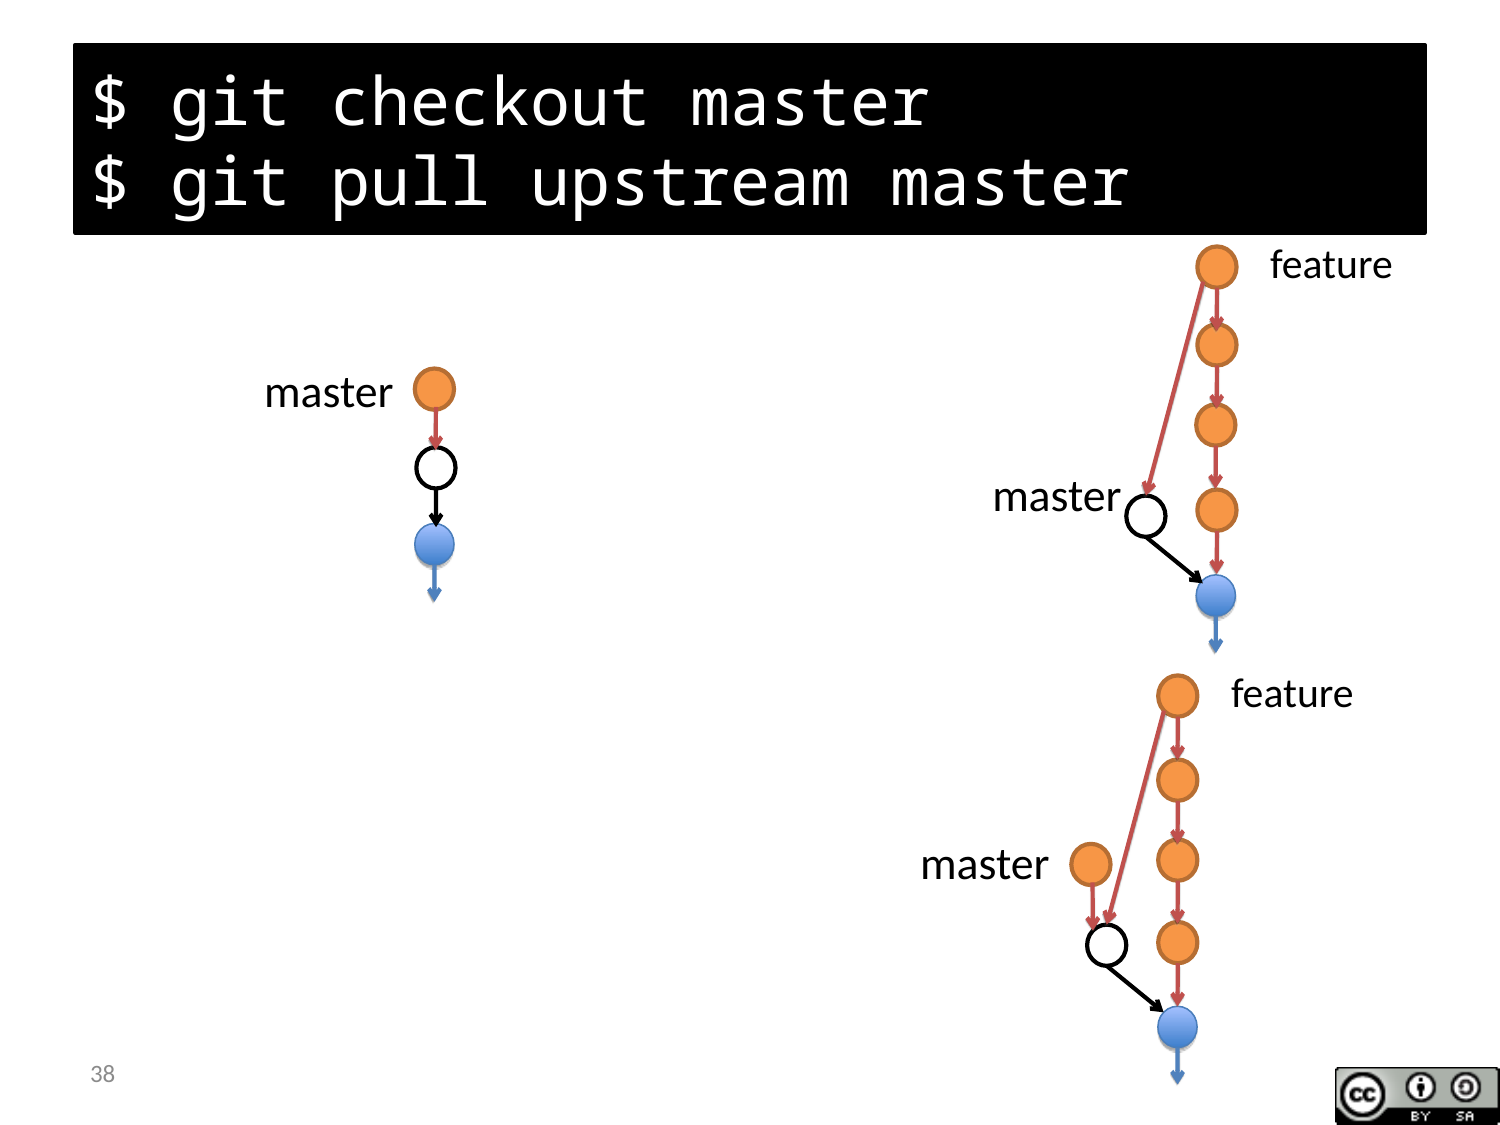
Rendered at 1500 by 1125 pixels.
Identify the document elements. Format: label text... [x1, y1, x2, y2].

text_box [414, 447, 456, 565]
text_box [1087, 924, 1198, 1048]
picture [1335, 1067, 1500, 1125]
text_box [1196, 404, 1236, 446]
text_box [1158, 840, 1198, 881]
text_box [1158, 922, 1198, 963]
text_box [1197, 324, 1237, 366]
text_box [1071, 843, 1111, 885]
title $ git checkout master $ git pull upstream master [75, 45, 1425, 233]
slide_number <number> [75, 1042, 425, 1103]
text_box [1158, 675, 1198, 717]
text_box [414, 368, 455, 410]
text_box [1197, 489, 1237, 531]
text_box master [960, 457, 1153, 528]
text_box master [888, 826, 1081, 897]
text_box [1126, 495, 1236, 616]
text_box master [232, 354, 425, 425]
text_box feature [1196, 658, 1389, 724]
text_box [1158, 759, 1198, 801]
text_box [1197, 246, 1237, 288]
text_box feature [1235, 229, 1428, 295]
